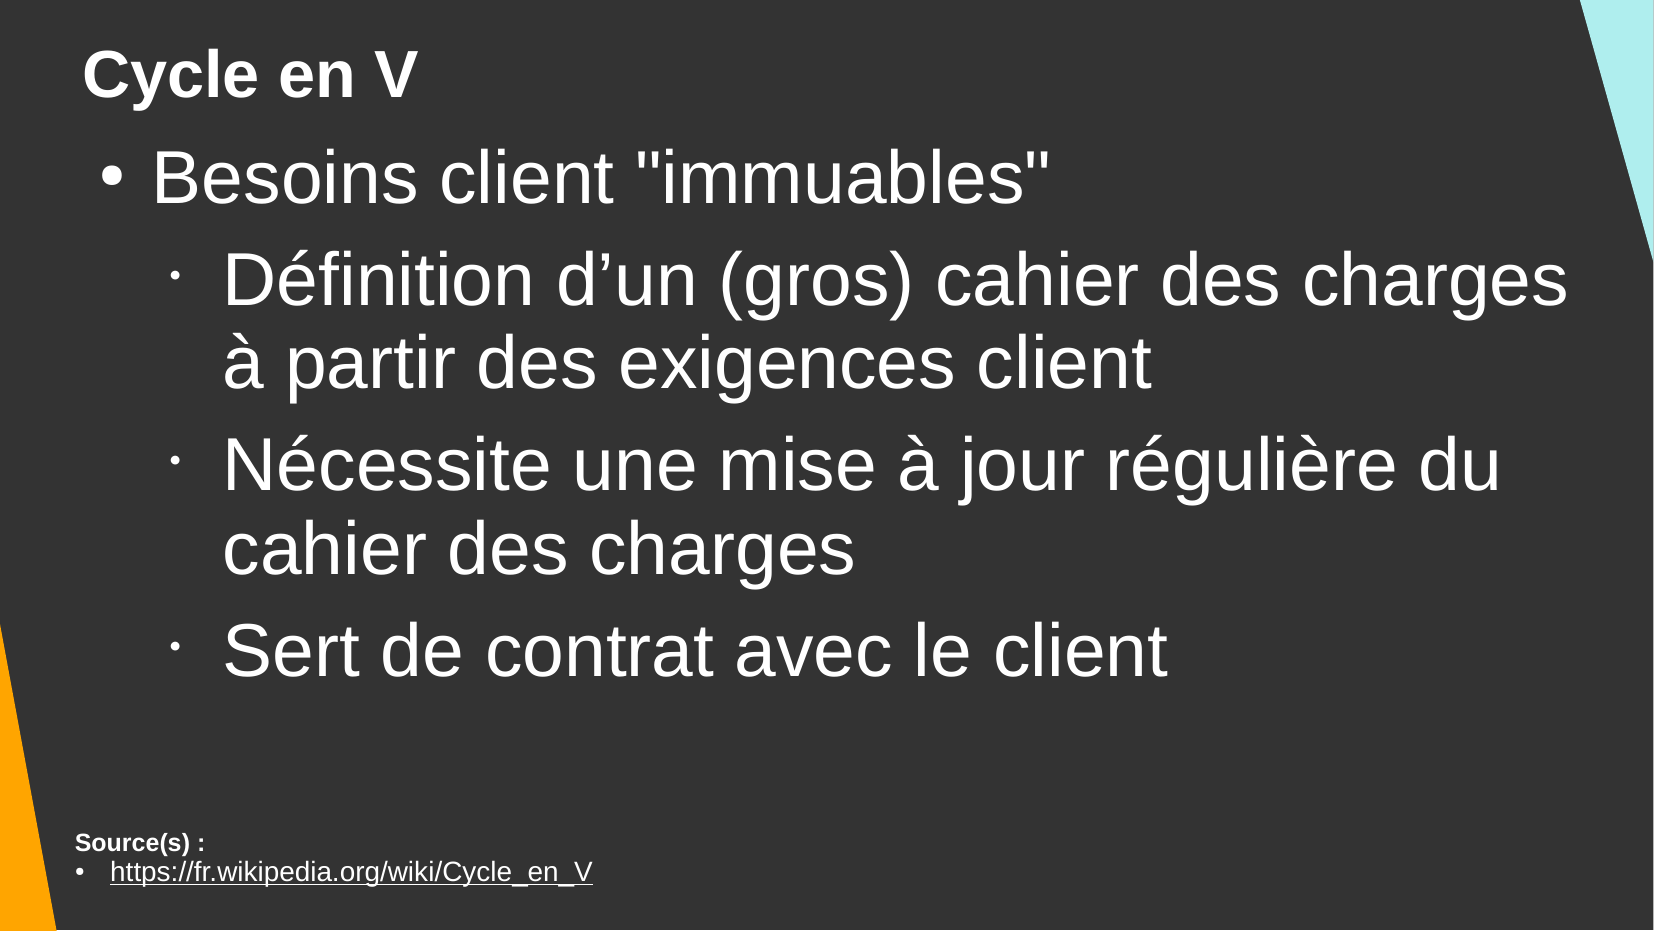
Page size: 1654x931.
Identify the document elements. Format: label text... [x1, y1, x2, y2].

title Cycle en V [82, 37, 1571, 122]
text_box [0, 624, 57, 931]
text_box [1579, 0, 1654, 265]
list Besoins client "immuables" Définition d’un (gros) cahier des charges à partir des exigences client Nécessite une mise à jour régulière du cahier des charges Sert de contrat avec le client [80, 135, 1620, 777]
text_box Source(s) : https://fr.wikipedia.org/wiki/Cycle_en_V [59, 821, 1546, 920]
